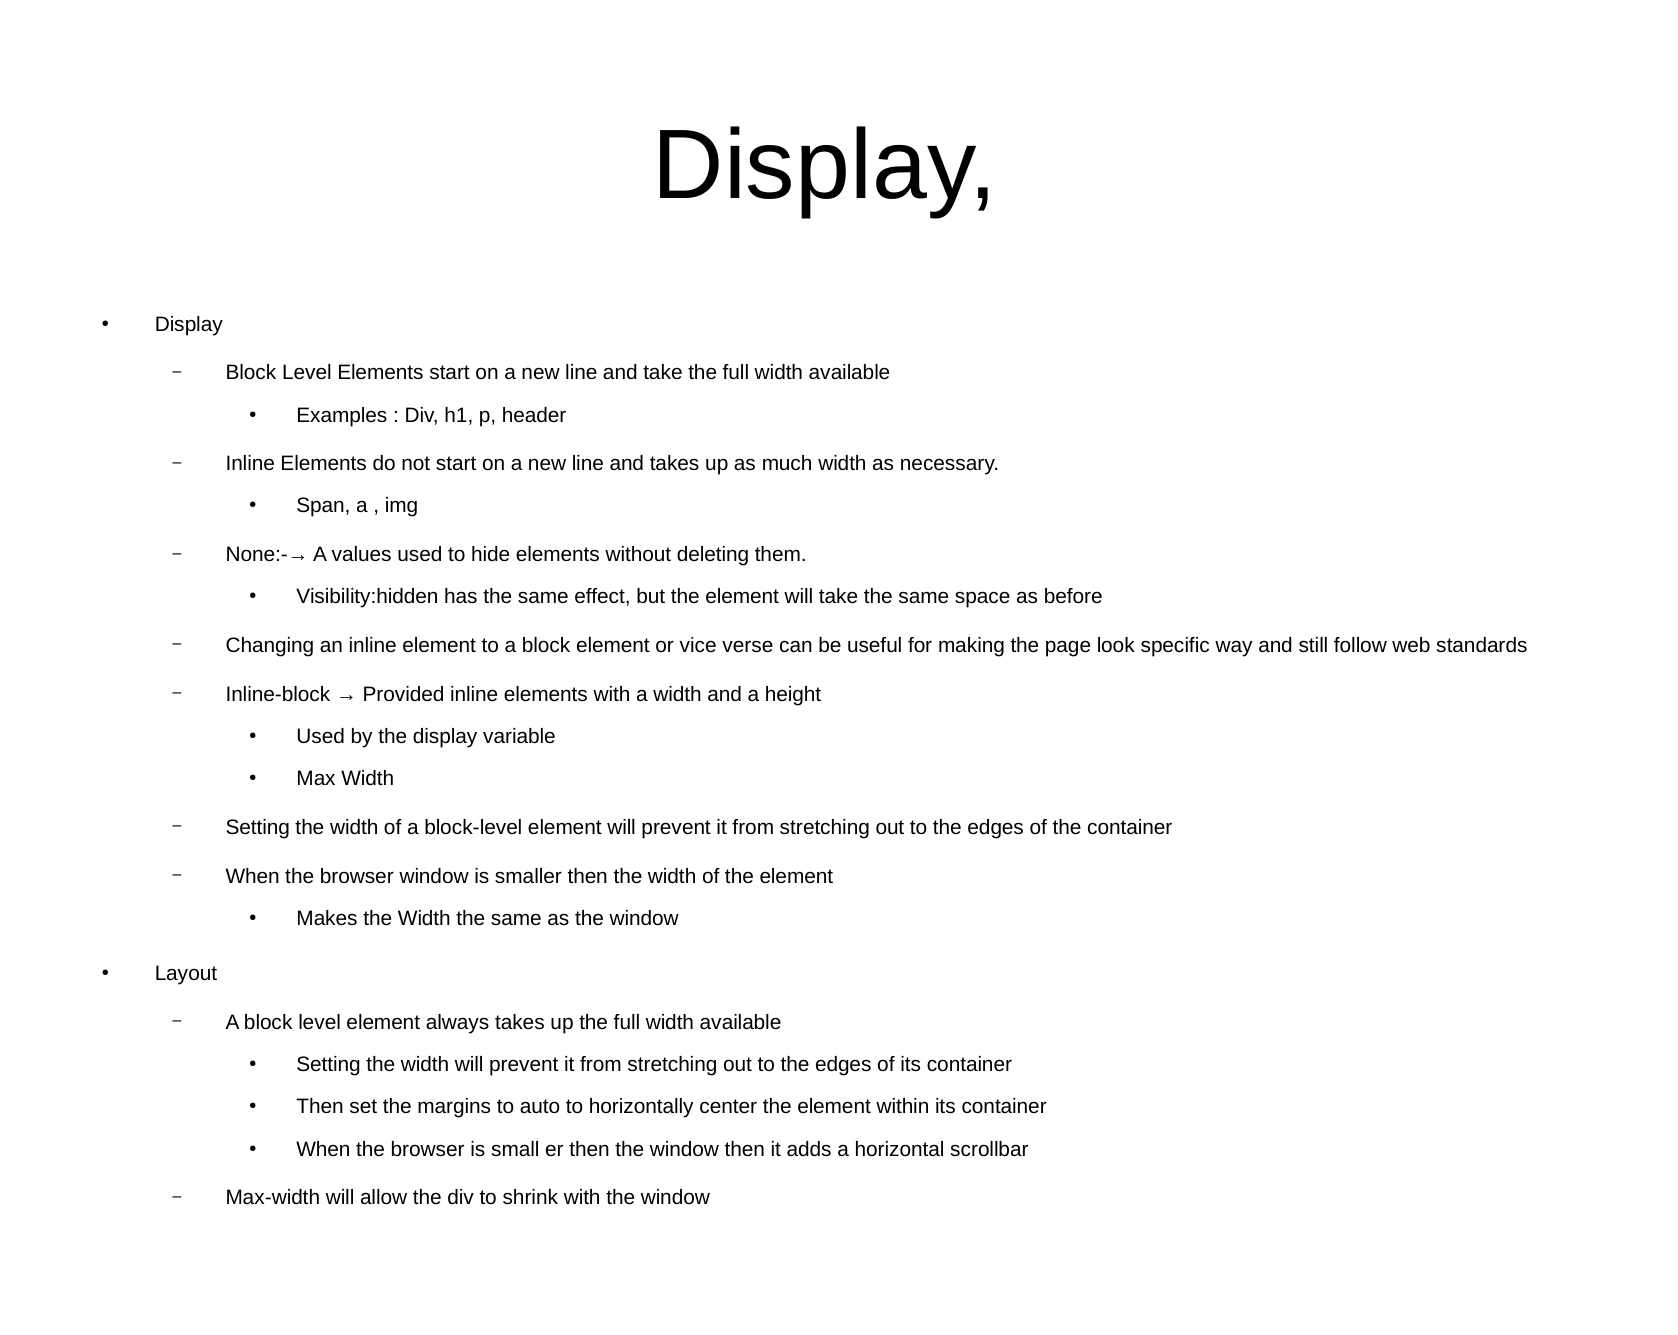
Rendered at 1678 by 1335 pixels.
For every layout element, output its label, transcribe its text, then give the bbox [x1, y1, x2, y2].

list Display Block Level Elements start on a new line and take the full width available Examples : Div, h1, p, header Inline Elements do not start on a new line and takes up as much width as necessary. Span, a , img None:-→ A values used to hide elements without deleting them. Visibility:hidden has the same effect, but the element will take the same space as before Changing an inline element to a block element or vice verse can be useful for making the page look specific way and still follow web standards Inline-block → Provided inline elements with a width and a height Used by the display variable Max Width Setting the width of a block-level element will prevent it from stretching out to the edges of the container When the browser window is smaller then the width of the element Makes the Width the same as the window Layout A block level element always takes up the full width available Setting the width will prevent it from stretching out to the edges of its container Then set the margins to auto to horizontally center the element within its container When the browser is small er then the window then it adds a horizontal scrollbar Max-width will allow the div to shrink with the window [83, 312, 1594, 1321]
title Display, [83, 53, 1594, 276]
